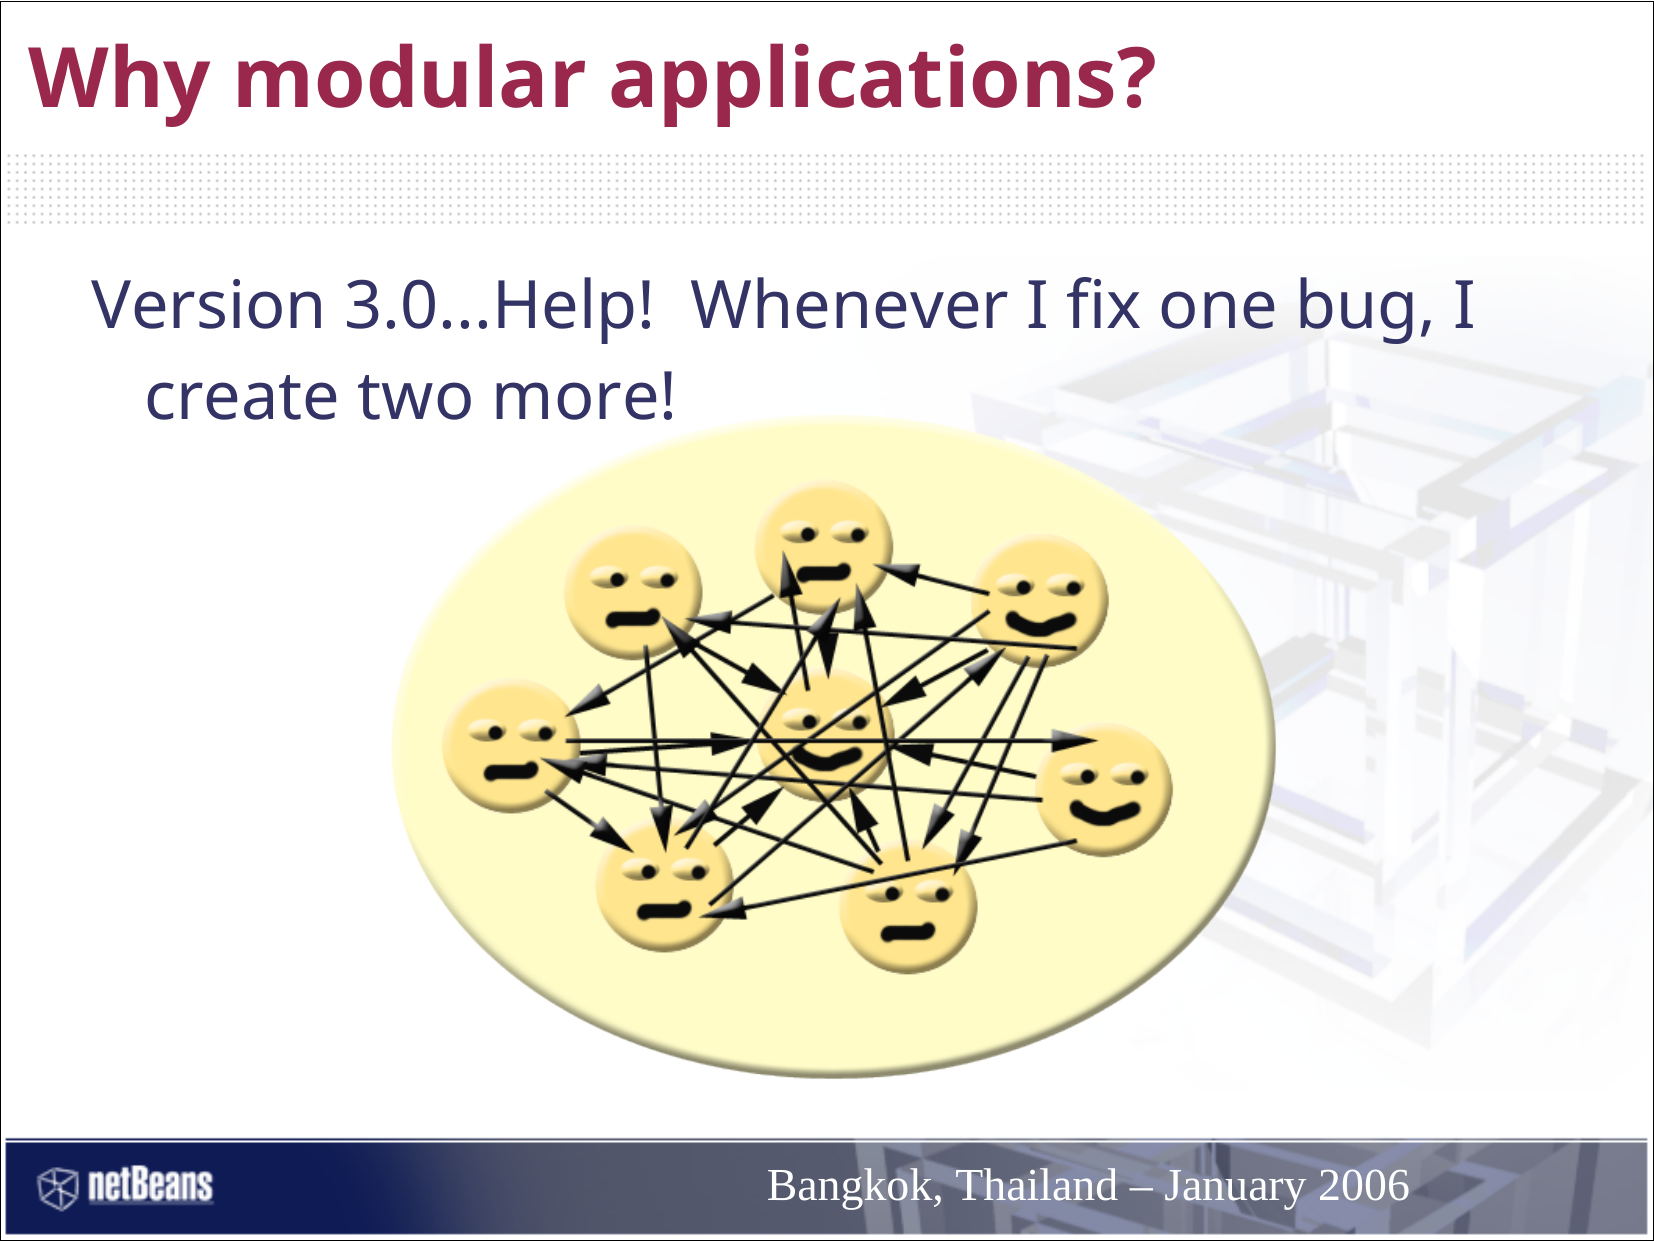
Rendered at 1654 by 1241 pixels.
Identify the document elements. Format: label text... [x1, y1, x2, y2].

list Version 3.0...Help! Whenever I fix one bug, I create two more! [73, 257, 1574, 1127]
picture [1, 2, 1653, 1240]
title Why modular applications? [28, 0, 1619, 152]
